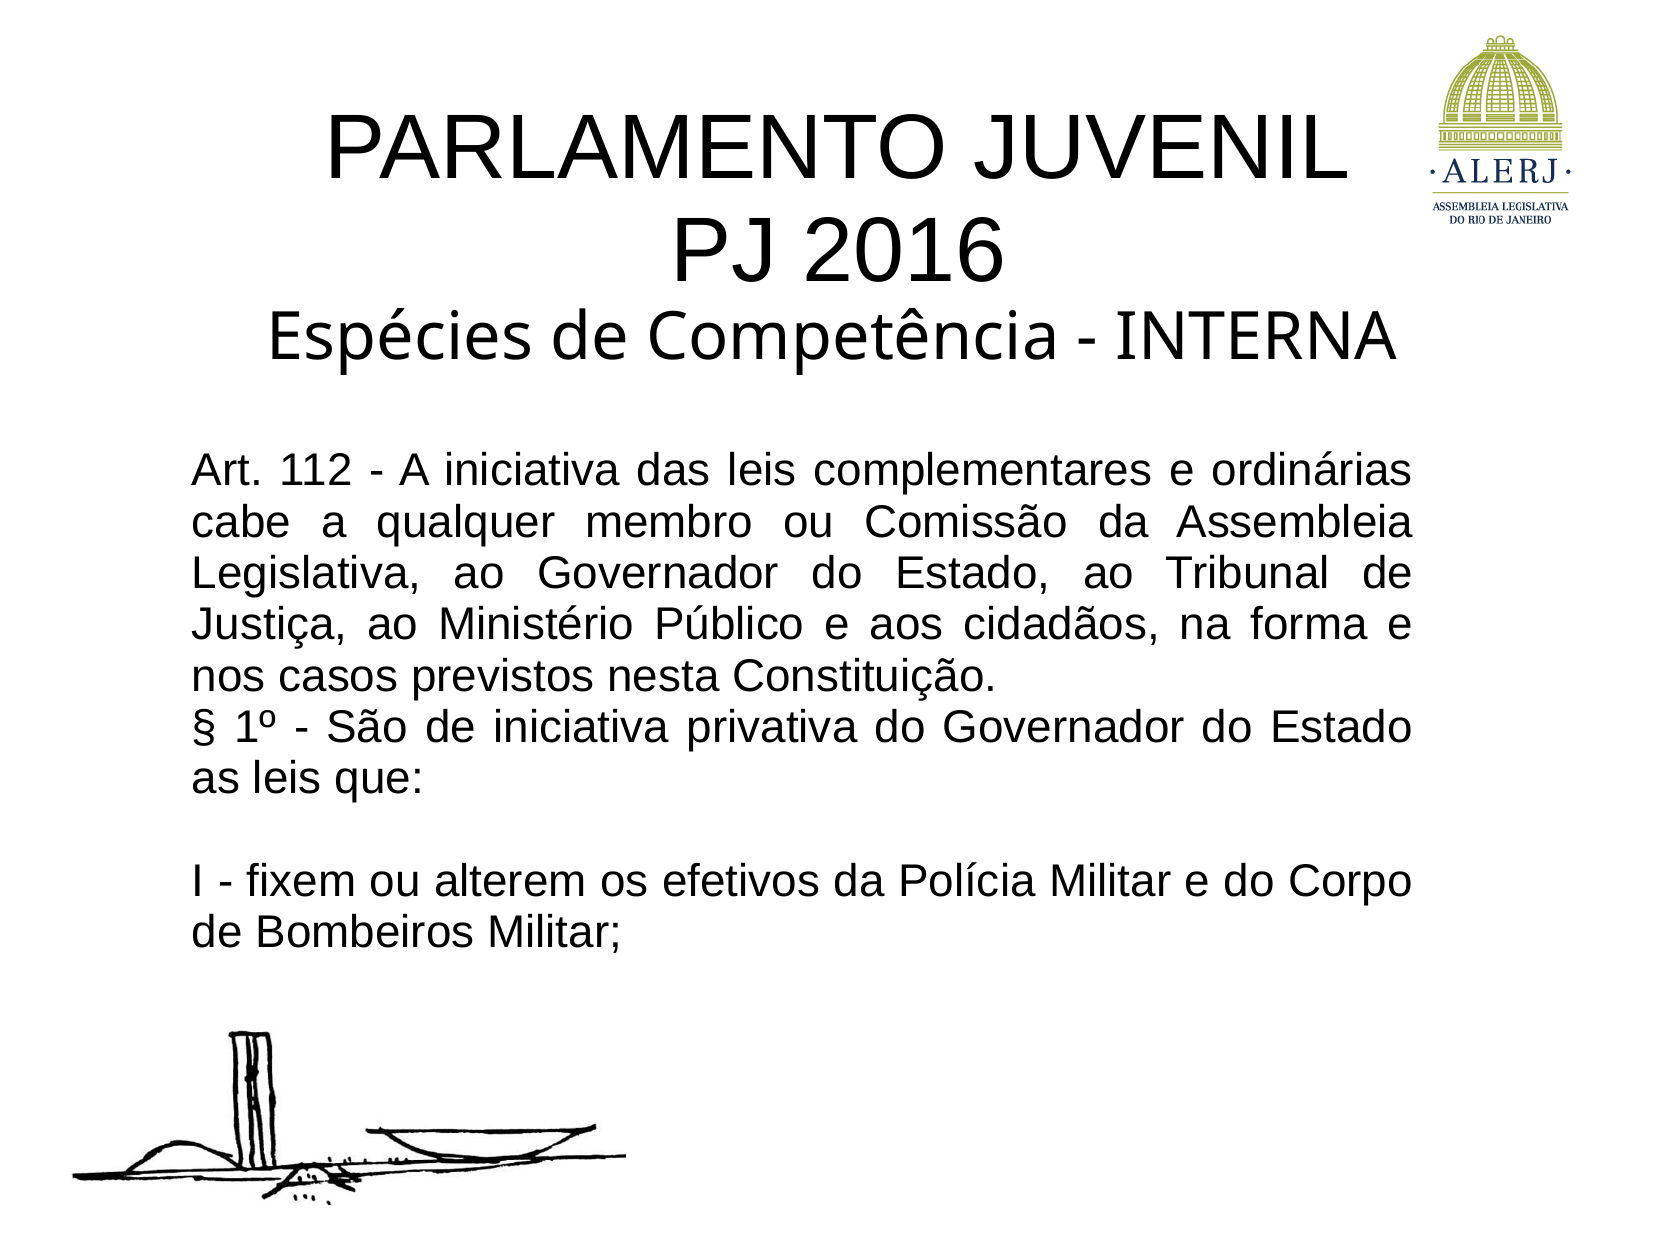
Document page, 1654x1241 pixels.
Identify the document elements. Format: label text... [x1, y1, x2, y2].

title PARLAMENTO JUVENIL PJ 2016 [70, 94, 1607, 302]
text_box Art. 112 - A iniciativa das leis complementares e ordinárias cabe a qualquer membro ou Comissão da Assembleia Legislativa, ao Governador do Estado, ao Tribunal de Justiça, ao Ministério Público e aos cidadãos, na forma e nos casos previstos nesta Constituição. § 1º - São de iniciativa privativa do Governador do Estado as leis que: I - fixem ou alterem os efetivos da Polícia Militar e do Corpo de Bombeiros Militar; [177, 437, 1430, 979]
picture [70, 1027, 626, 1205]
picture [1358, 23, 1642, 235]
text_box Espécies de Competência - INTERNA [94, 277, 1571, 390]
